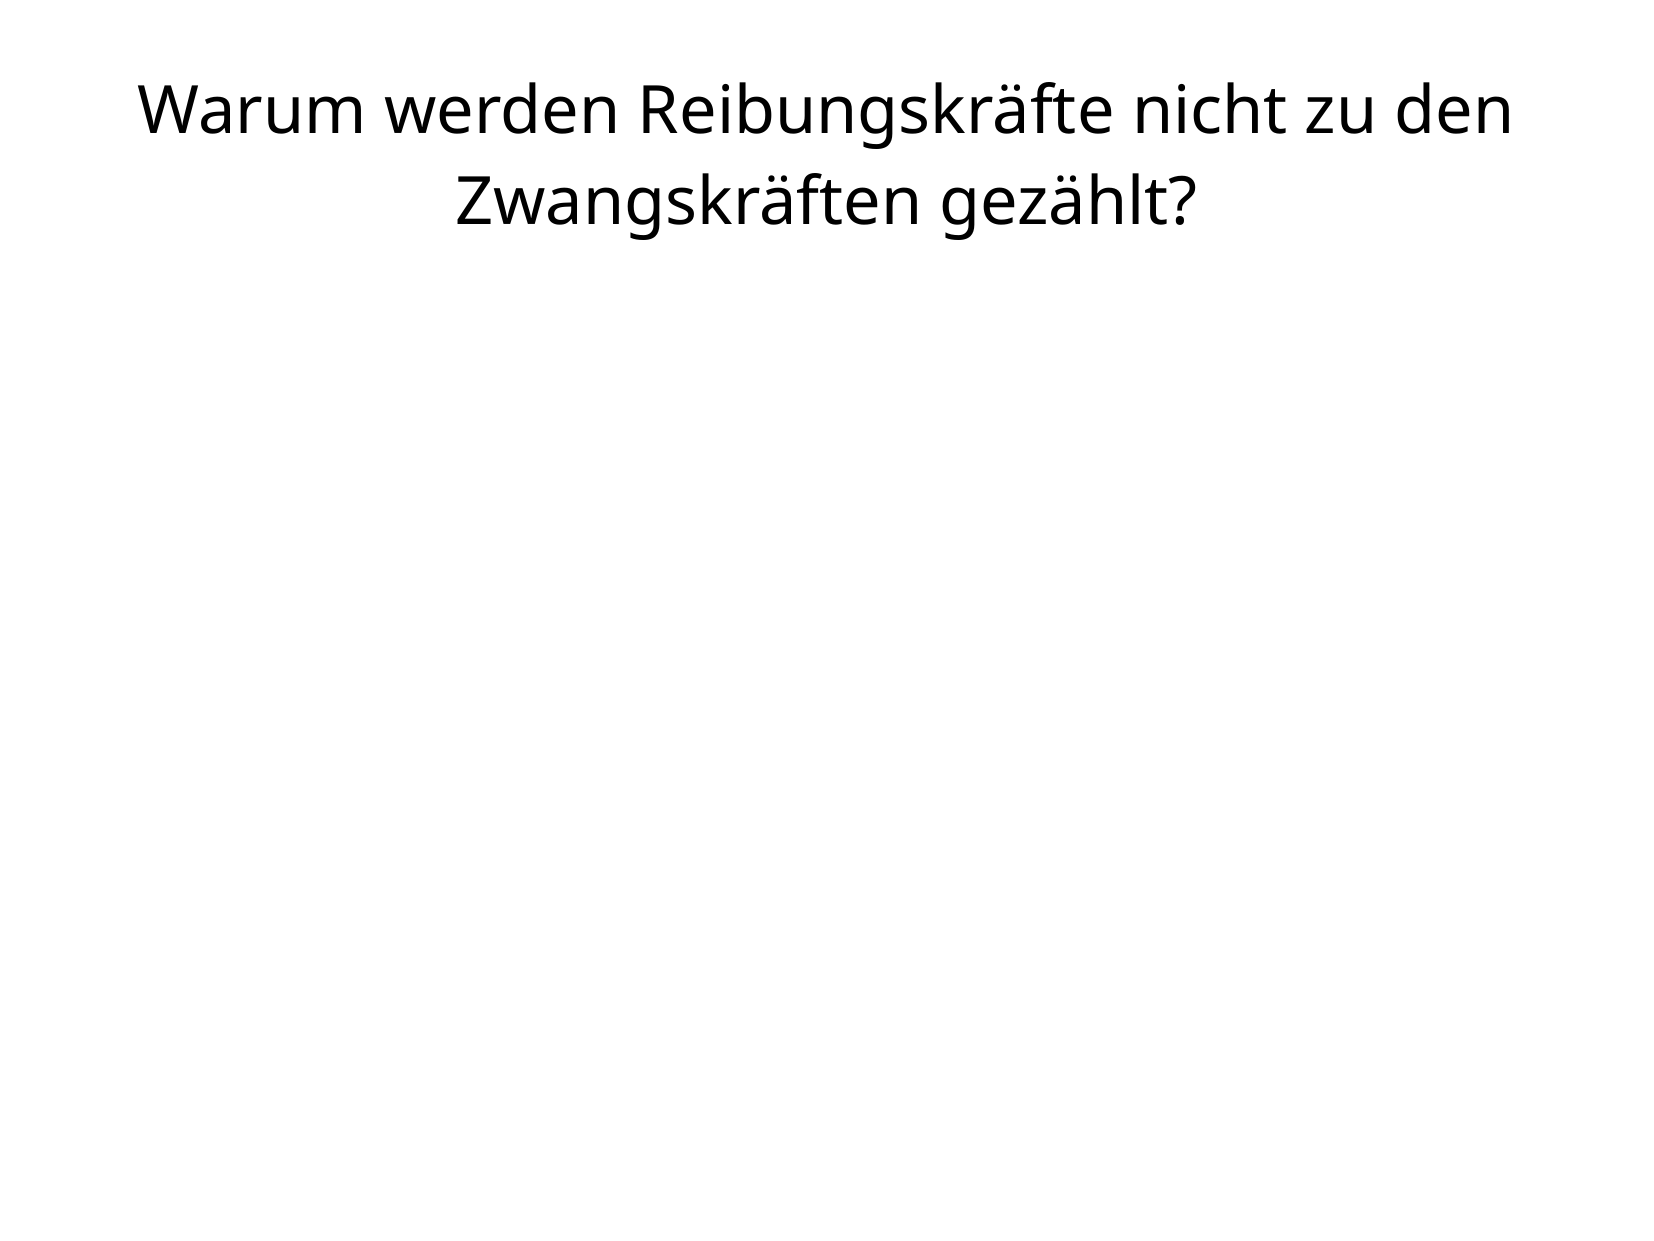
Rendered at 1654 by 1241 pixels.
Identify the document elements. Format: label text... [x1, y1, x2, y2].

title Warum werden Reibungskräfte nicht zu den Zwangskräften gezählt? [82, 49, 1571, 257]
